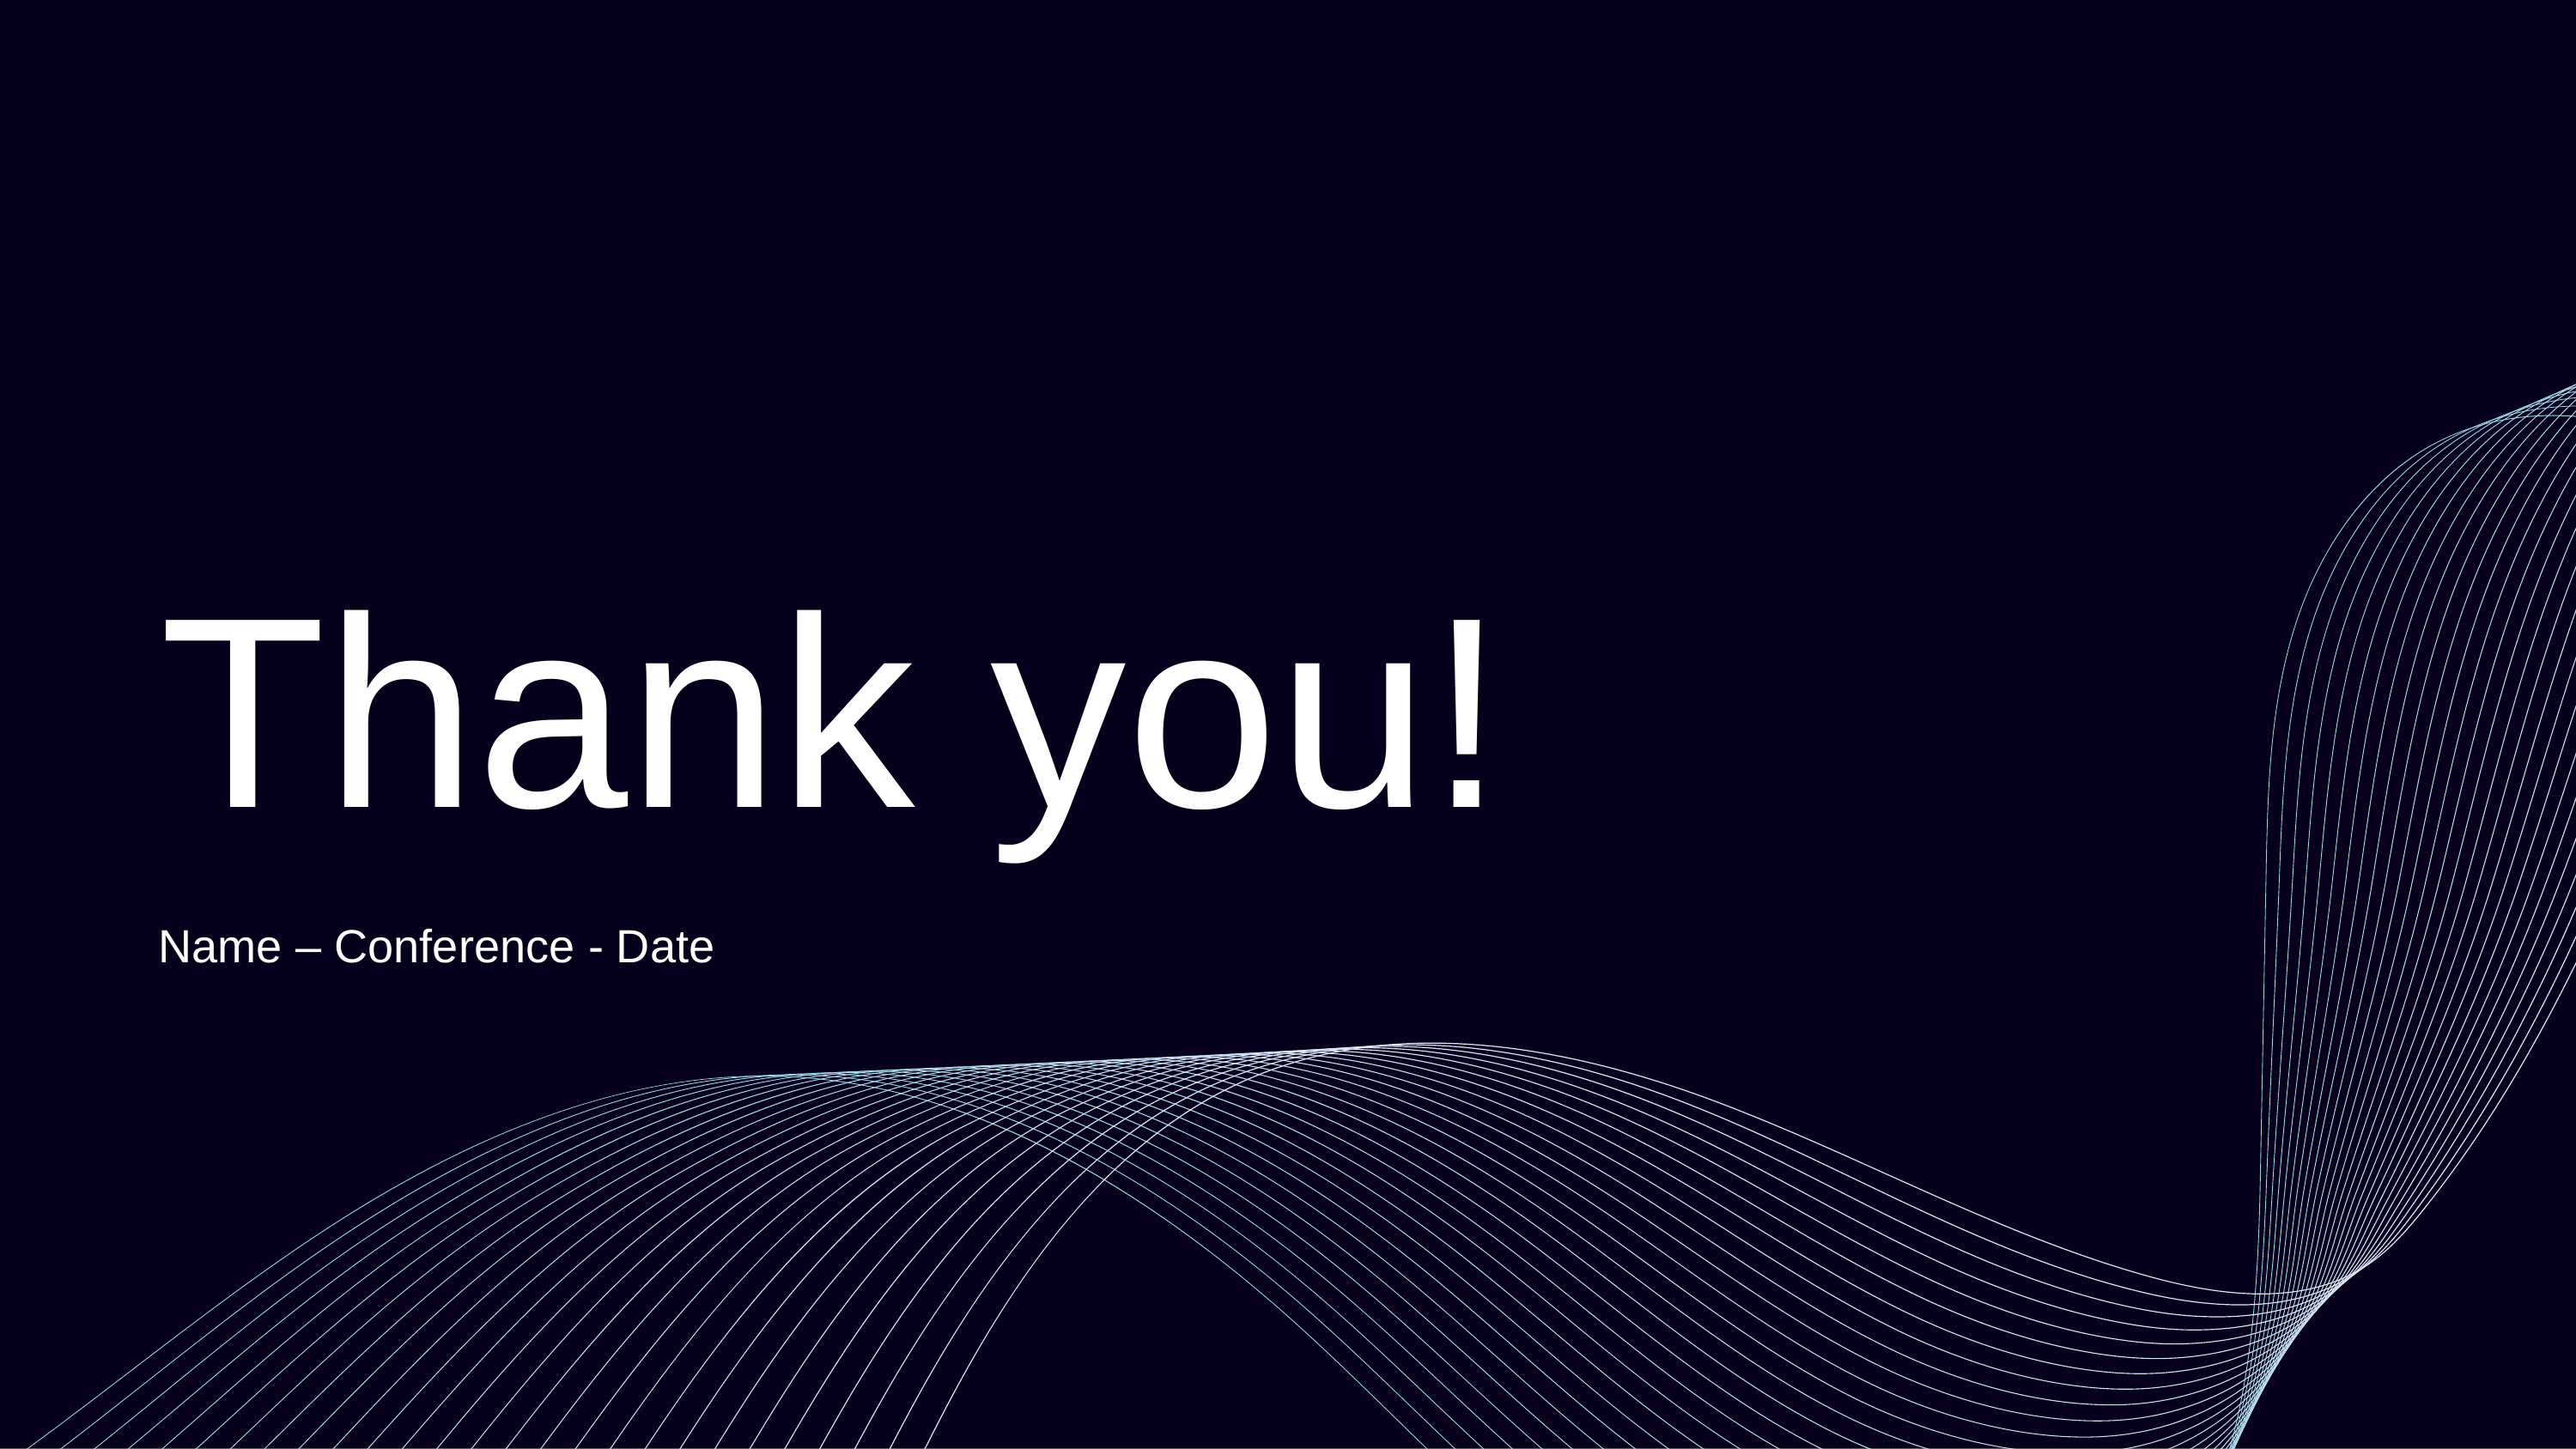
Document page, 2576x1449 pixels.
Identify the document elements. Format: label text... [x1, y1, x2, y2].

subtitle Name – Conference - Date [158, 916, 1962, 973]
text_box Thank you! [158, 529, 1804, 881]
